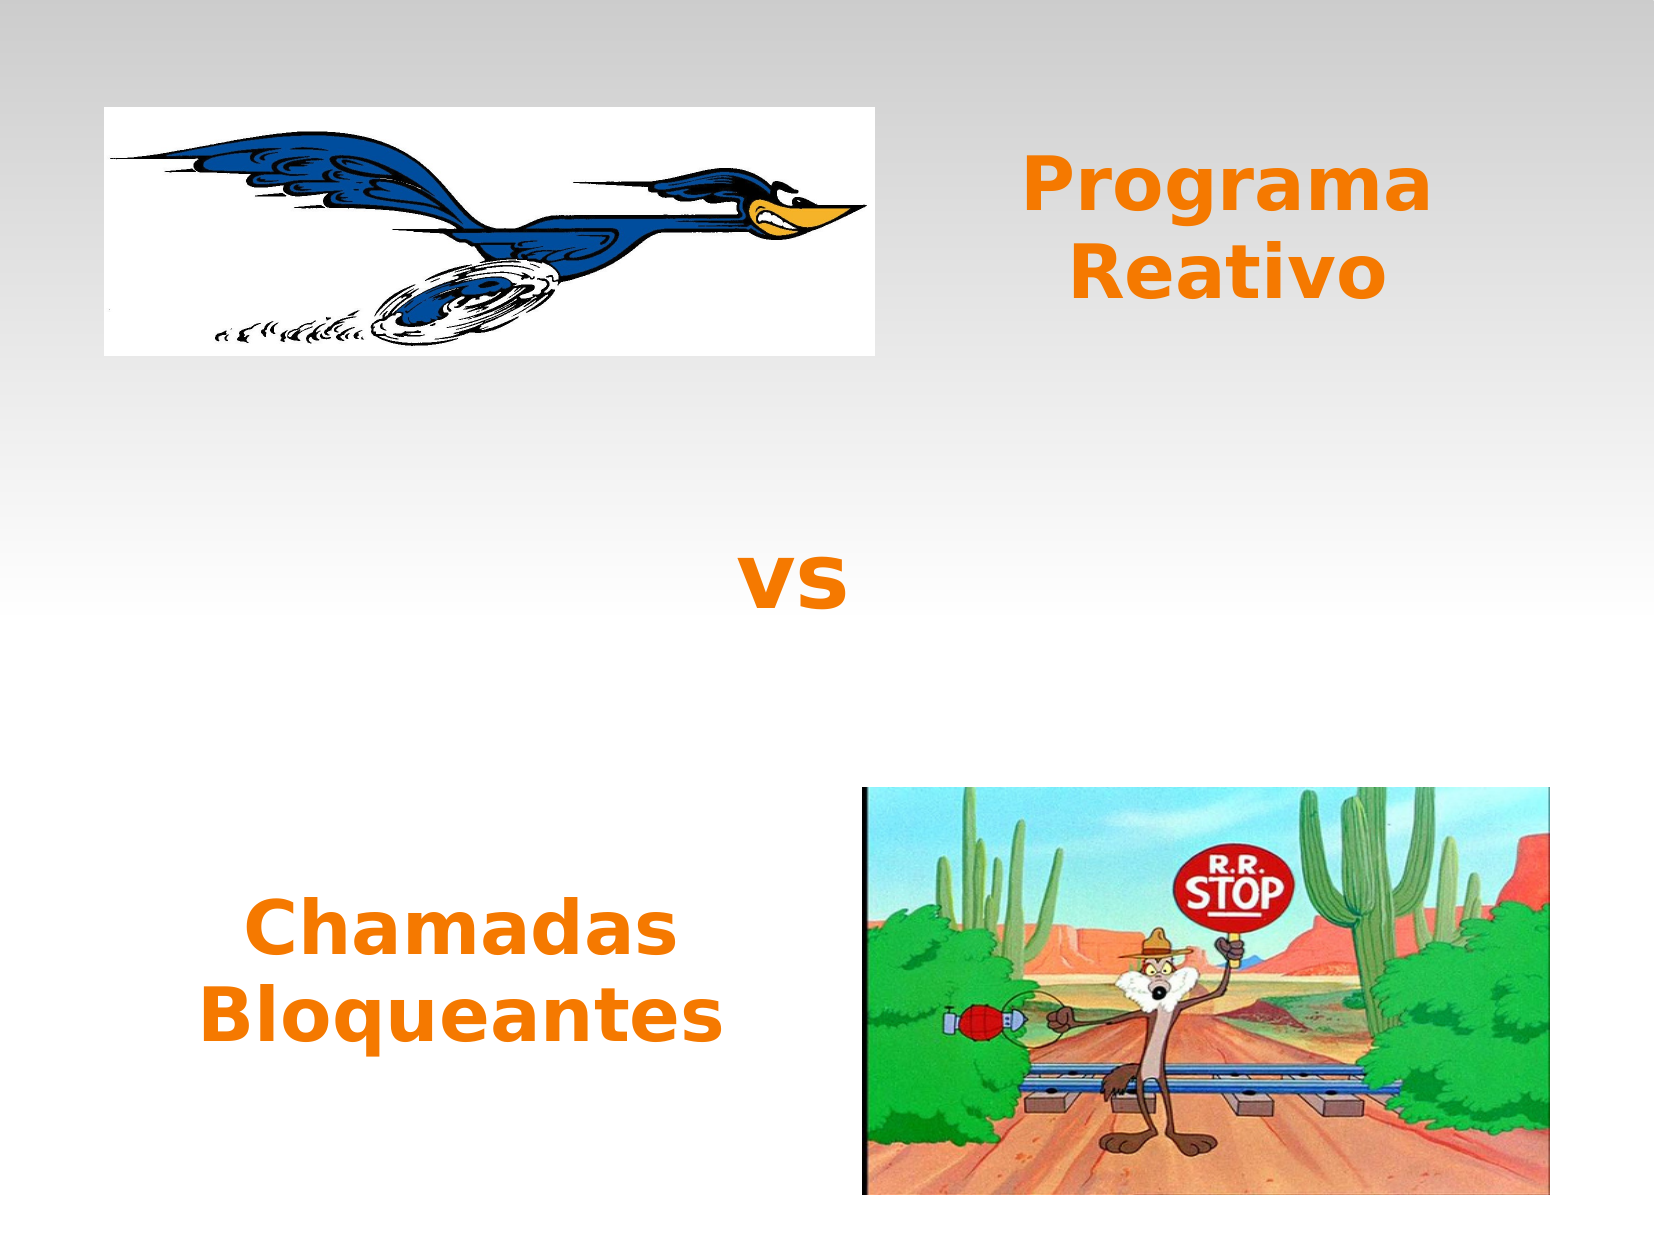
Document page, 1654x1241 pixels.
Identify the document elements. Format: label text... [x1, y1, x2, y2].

picture [862, 787, 1550, 1195]
title Programa Reativo [852, 125, 1603, 333]
picture [104, 107, 875, 356]
title Chamadas Bloqueantes [86, 868, 837, 1076]
title vs [49, 473, 1538, 681]
